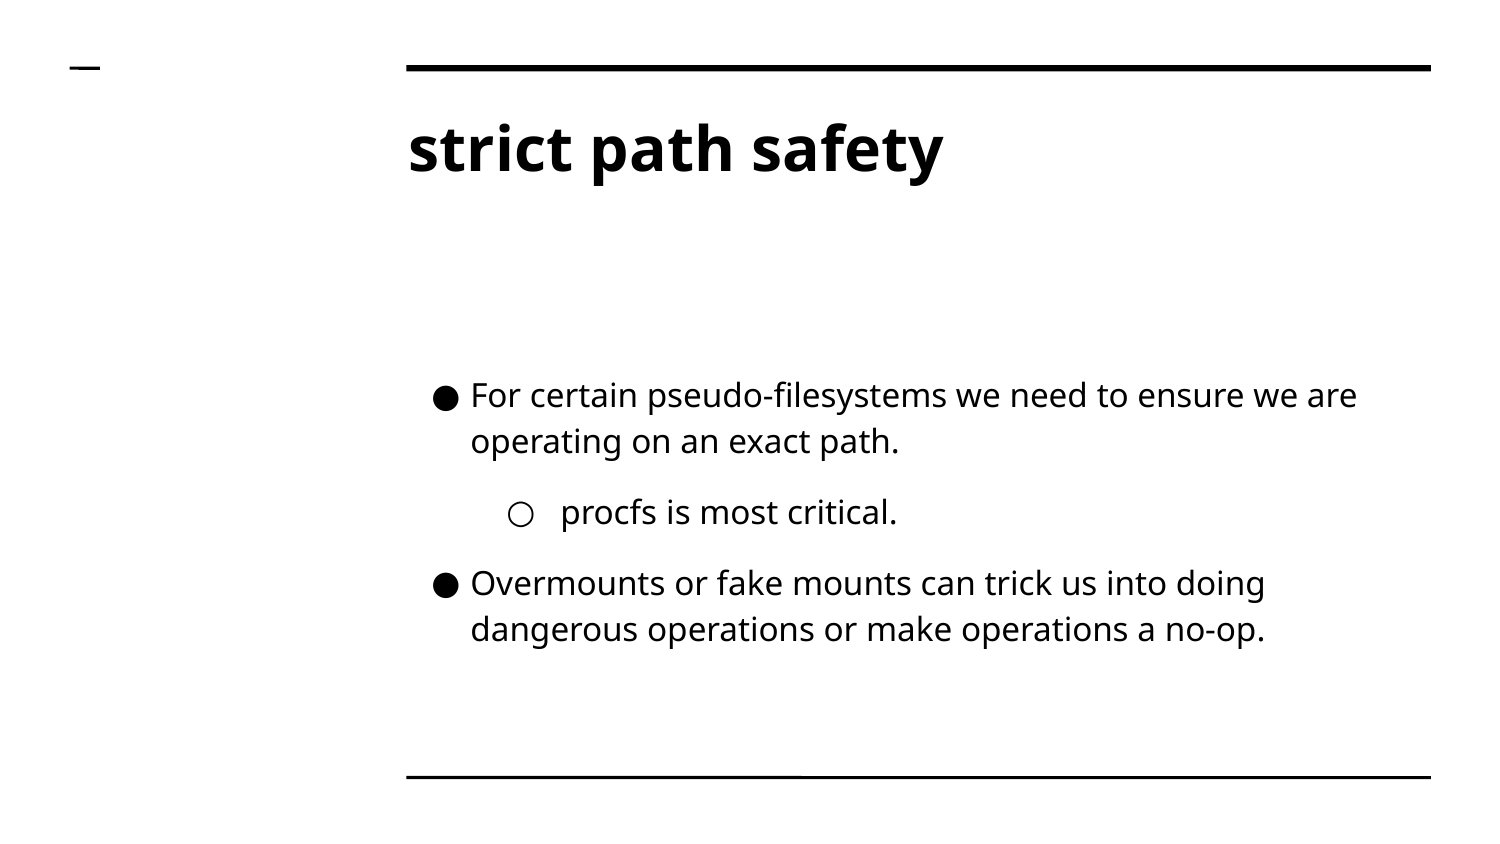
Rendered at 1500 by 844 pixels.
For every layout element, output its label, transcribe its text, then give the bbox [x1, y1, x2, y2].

list For certain pseudo-filesystems we need to ensure we are operating on an exact path. procfs is most critical. Overmounts or fake mounts can trick us into doing dangerous operations or make operations a no-op. [395, 261, 1433, 755]
title strict path safety [393, 94, 1431, 199]
